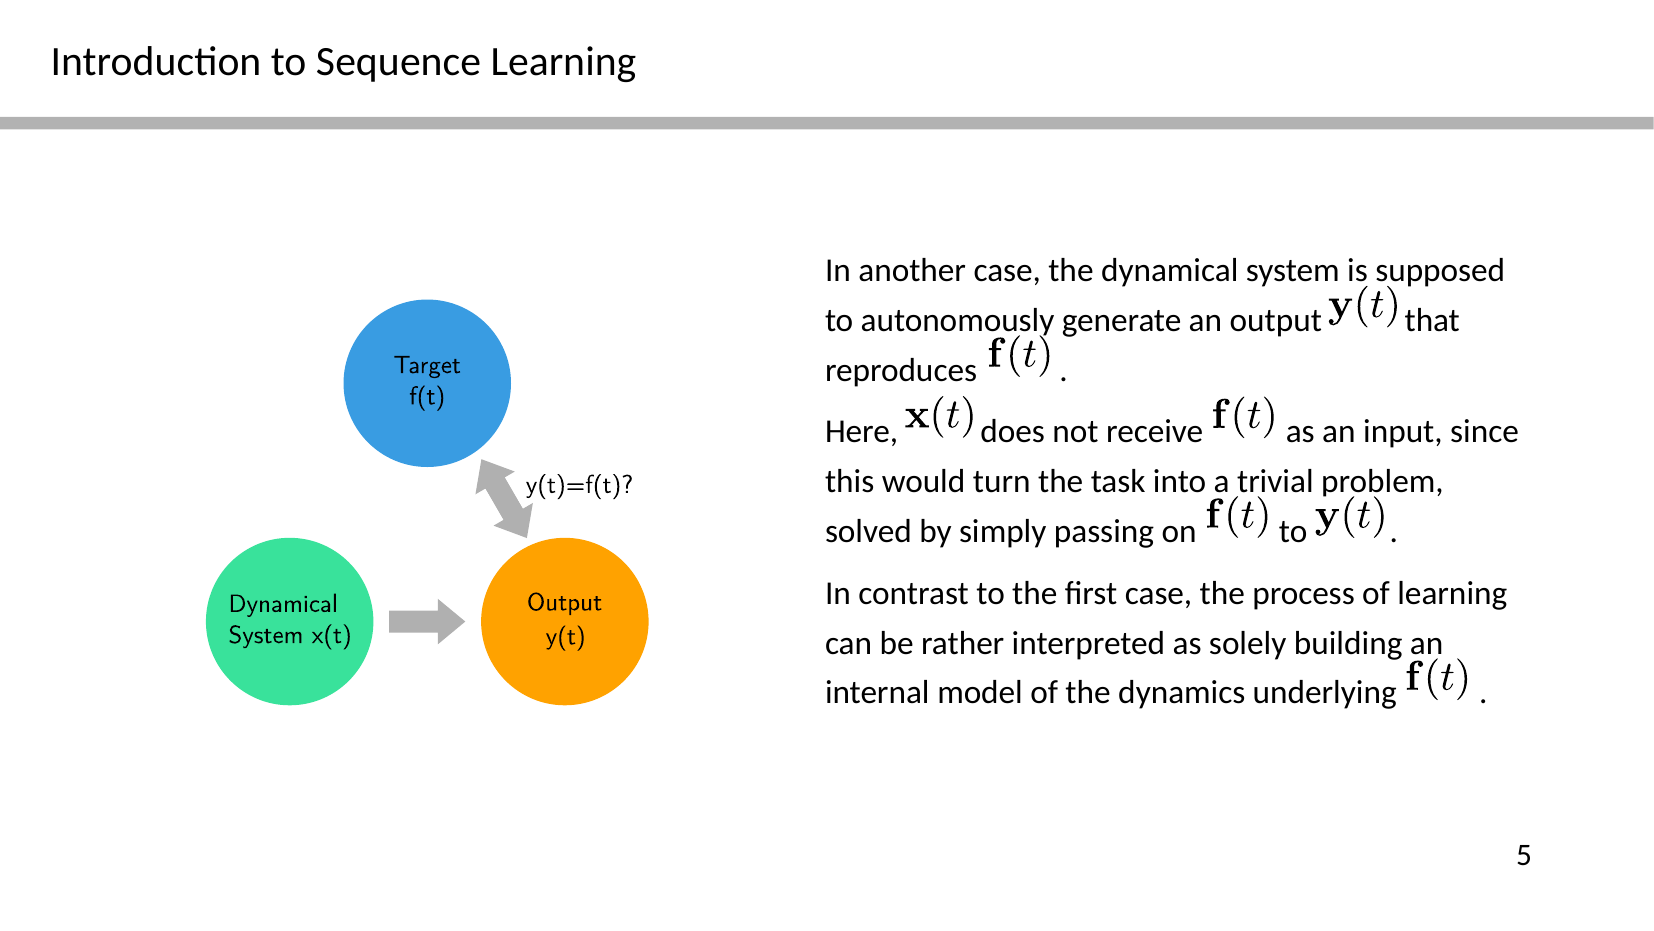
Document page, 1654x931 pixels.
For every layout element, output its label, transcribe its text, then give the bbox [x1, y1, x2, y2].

text_box [1314, 496, 1388, 538]
text_box Introduction to Sequence Learning [35, 37, 1206, 94]
text_box [1205, 496, 1272, 538]
text_box [904, 396, 977, 438]
text_box [1211, 396, 1278, 439]
text_box [987, 335, 1054, 377]
picture [205, 299, 649, 706]
text_box In another case, the dynamical system is supposed to autonomously generate an output that reproduces . Here, does not receive as an input, since this would turn the task into a trivial problem, solved by simply passing on to . In contrast to the first case, the process of learning can be rather interpreted as solely building an internal model of the dynamics underlying . [825, 240, 1530, 781]
text_box [1404, 658, 1472, 701]
text_box <number> [1501, 835, 1654, 906]
chart [949, 469, 1068, 529]
text_box [1327, 285, 1401, 328]
